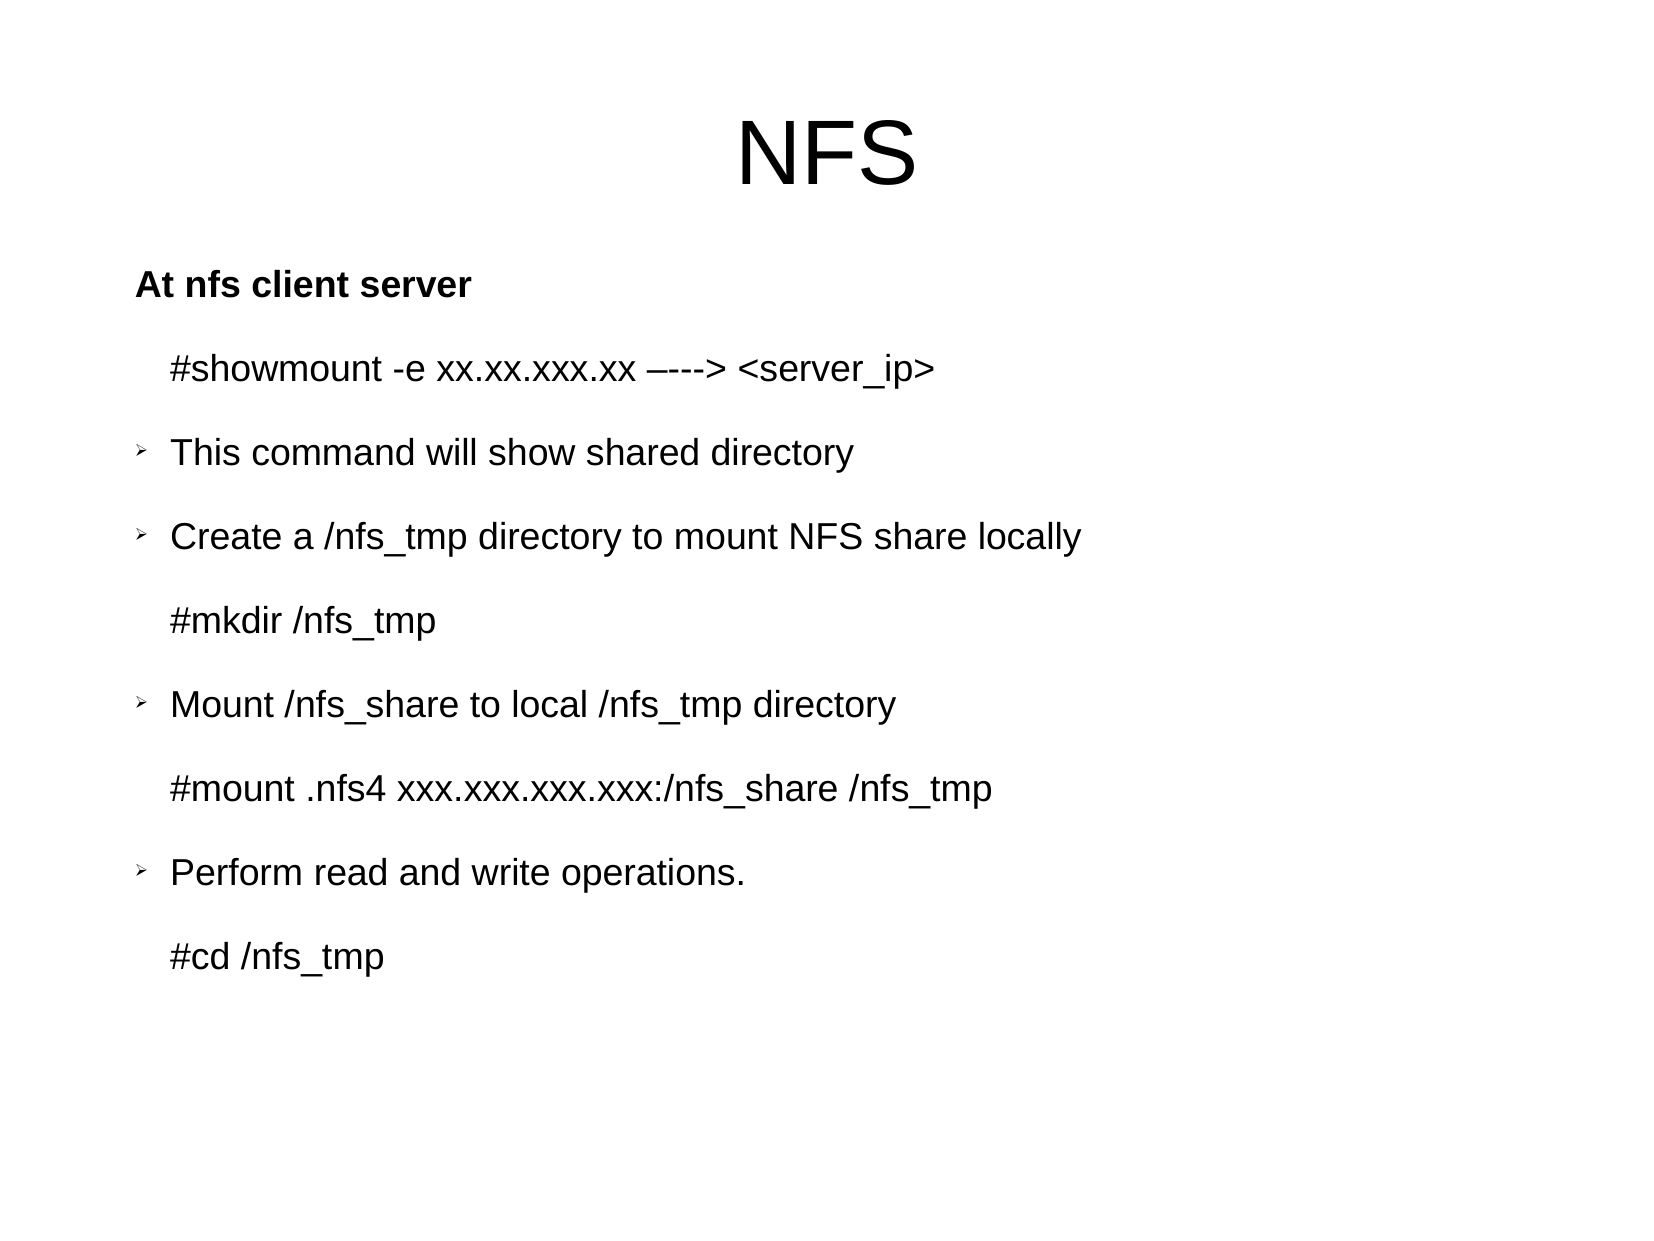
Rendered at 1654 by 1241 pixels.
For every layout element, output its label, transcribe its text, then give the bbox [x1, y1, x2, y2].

title NFS [82, 49, 1571, 257]
text_box At nfs client server #showmount -e xx.xx.xxx.xx –---> <server_ip> This command will show shared directory Create a /nfs_tmp directory to mount NFS share locally #mkdir /nfs_tmp Mount /nfs_share to local /nfs_tmp directory #mount .nfs4 xxx.xxx.xxx.xxx:/nfs_share /nfs_tmp Perform read and write operations. #cd /nfs_tmp [120, 256, 1561, 1028]
